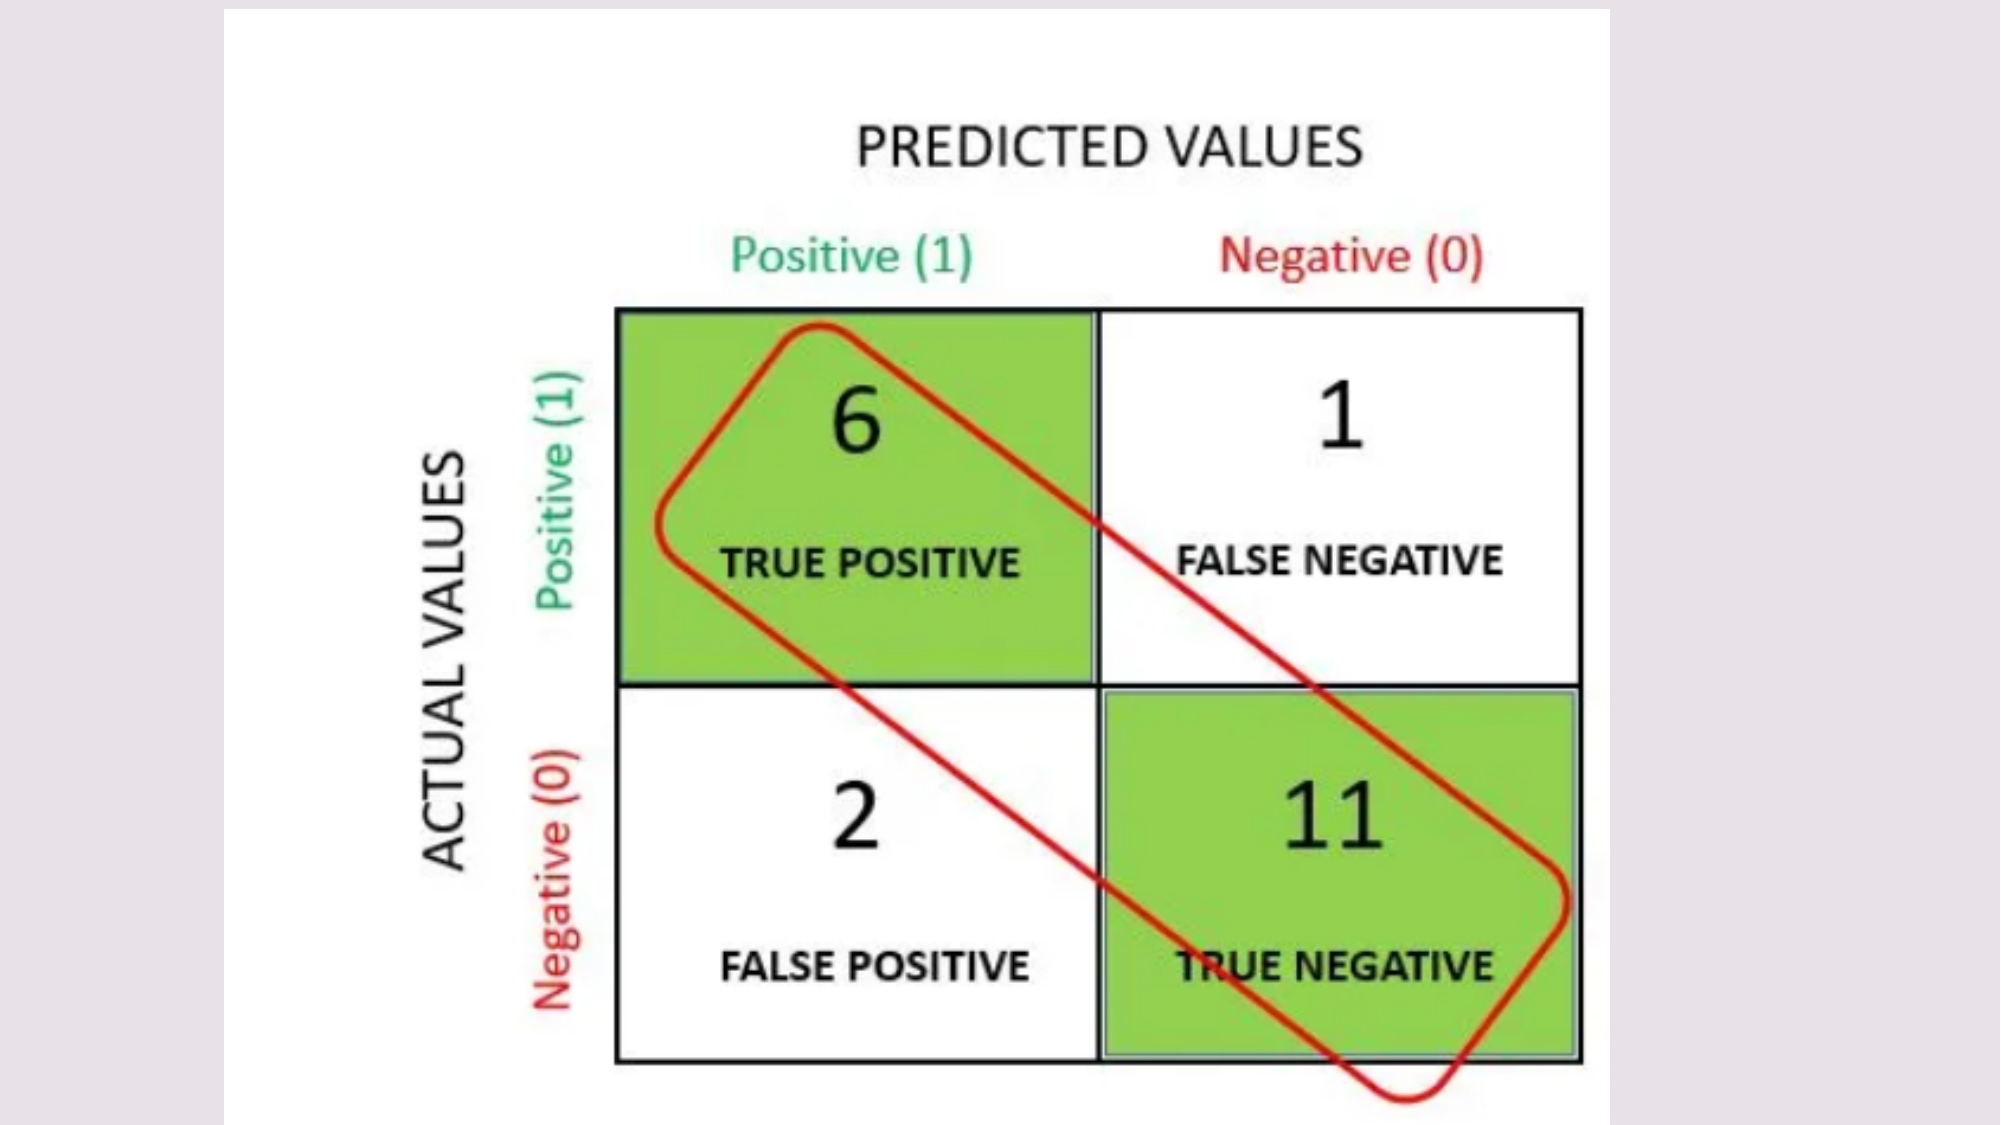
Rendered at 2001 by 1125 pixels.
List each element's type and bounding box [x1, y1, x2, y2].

picture [224, 9, 1610, 1125]
